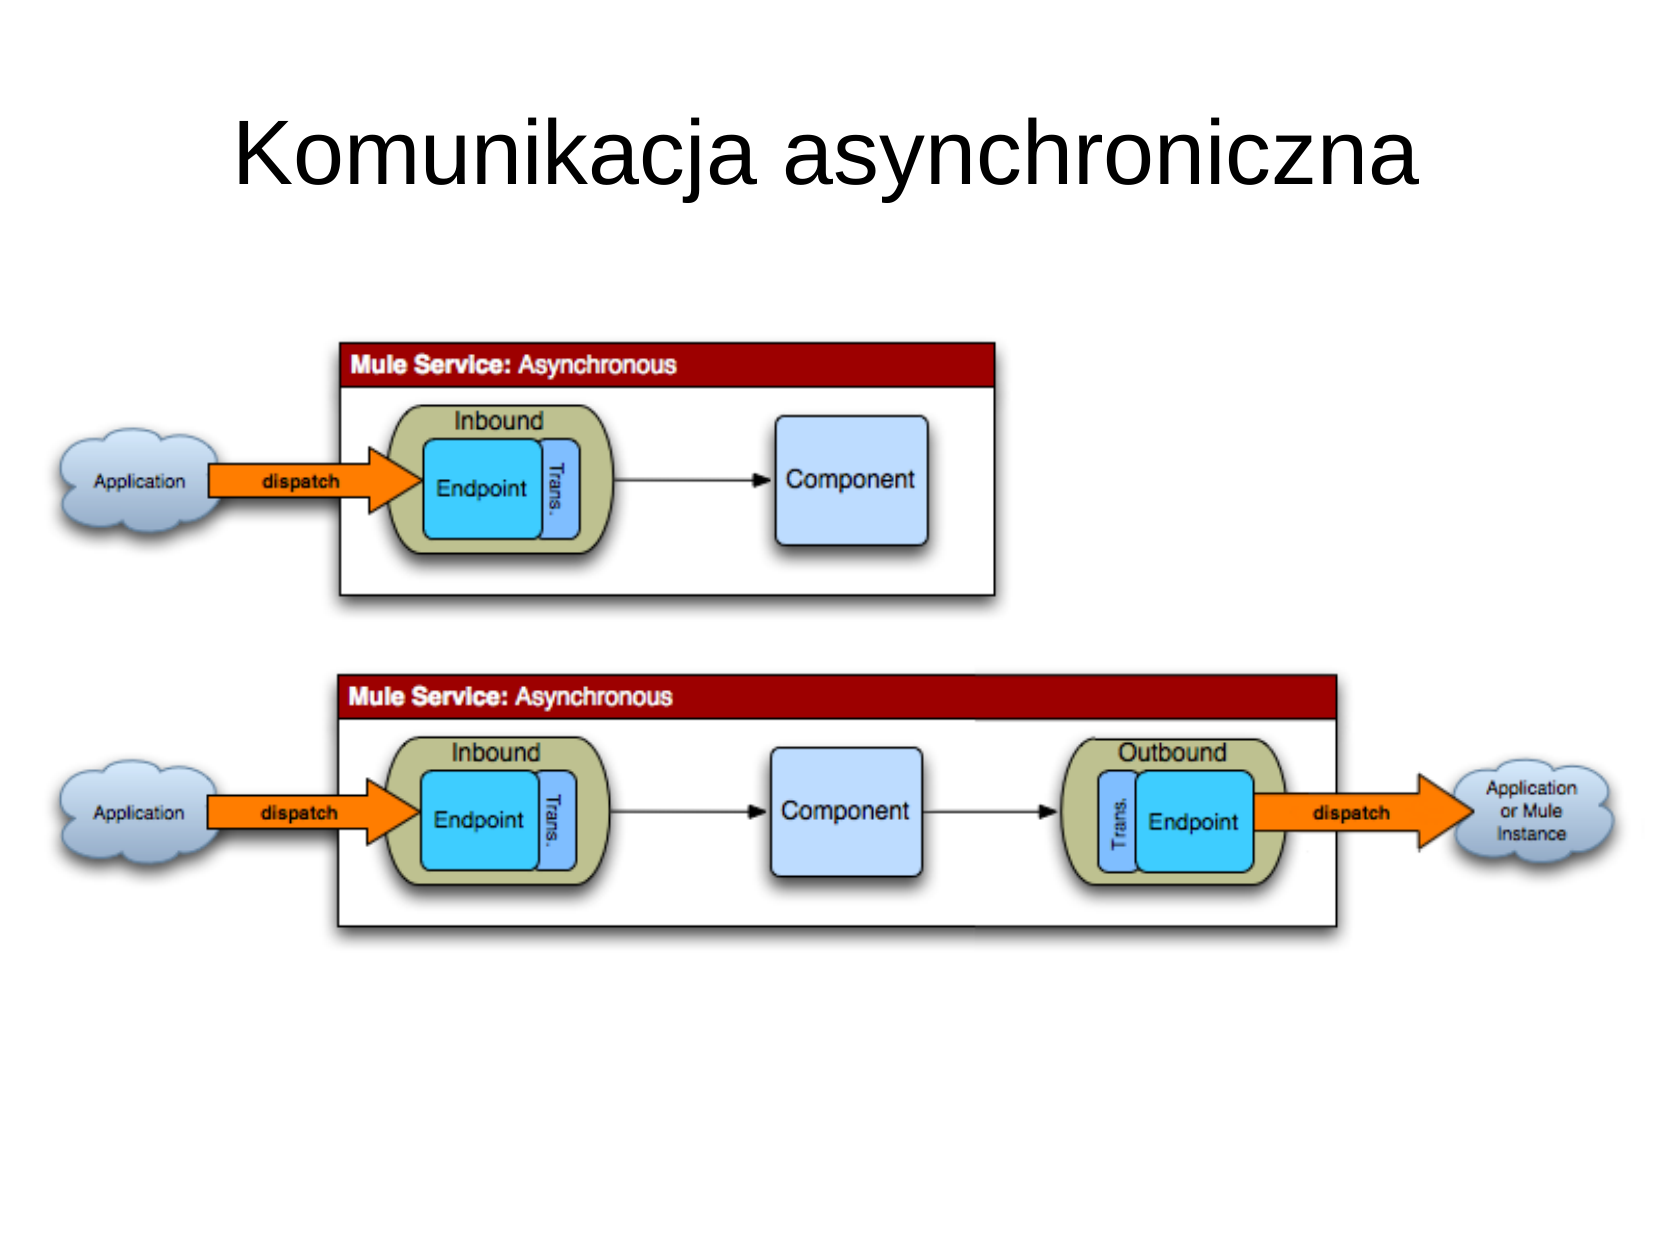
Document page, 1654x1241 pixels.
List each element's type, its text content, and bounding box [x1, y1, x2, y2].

title Komunikacja asynchroniczna [82, 56, 1571, 250]
picture [29, 660, 1654, 957]
picture [29, 328, 1017, 626]
